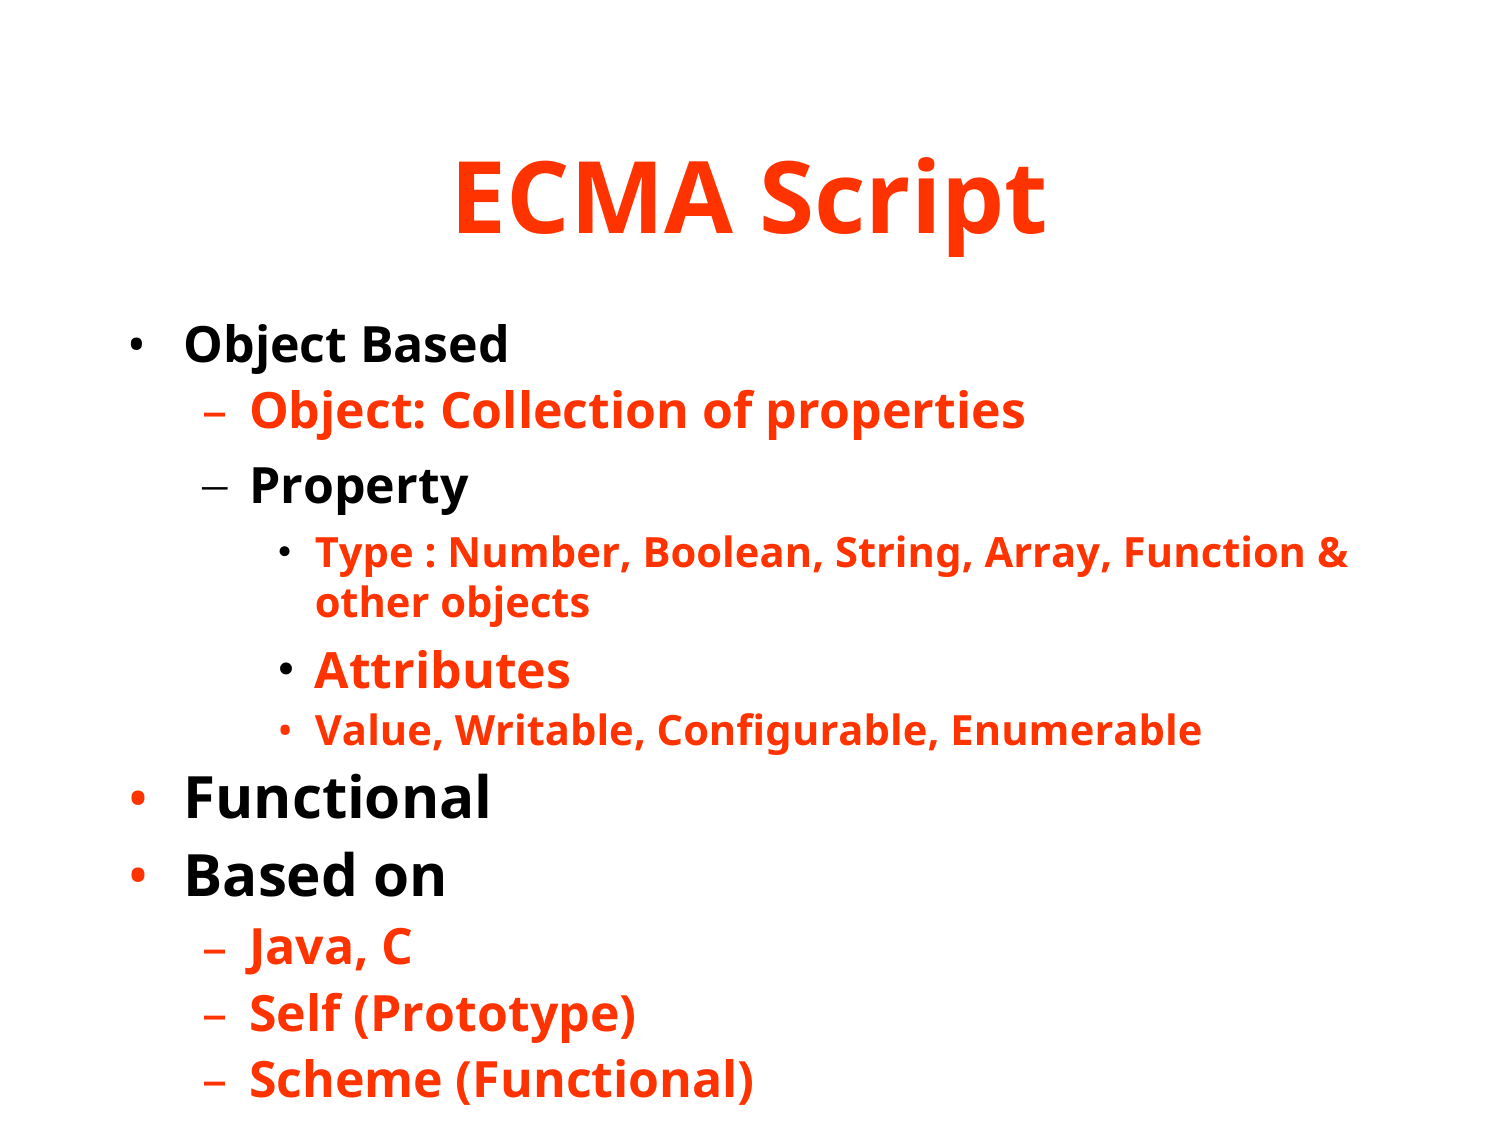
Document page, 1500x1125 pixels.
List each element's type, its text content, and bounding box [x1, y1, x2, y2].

title ECMA Script [112, 99, 1388, 288]
list Object Based Object: Collection of properties Property Type : Number, Boolean, String, Array, Function & other objects Attributes Value, Writable, Configurable, Enumerable Functional Based on Java, C Self (Prototype) Scheme (Functional) [112, 311, 1388, 1117]
